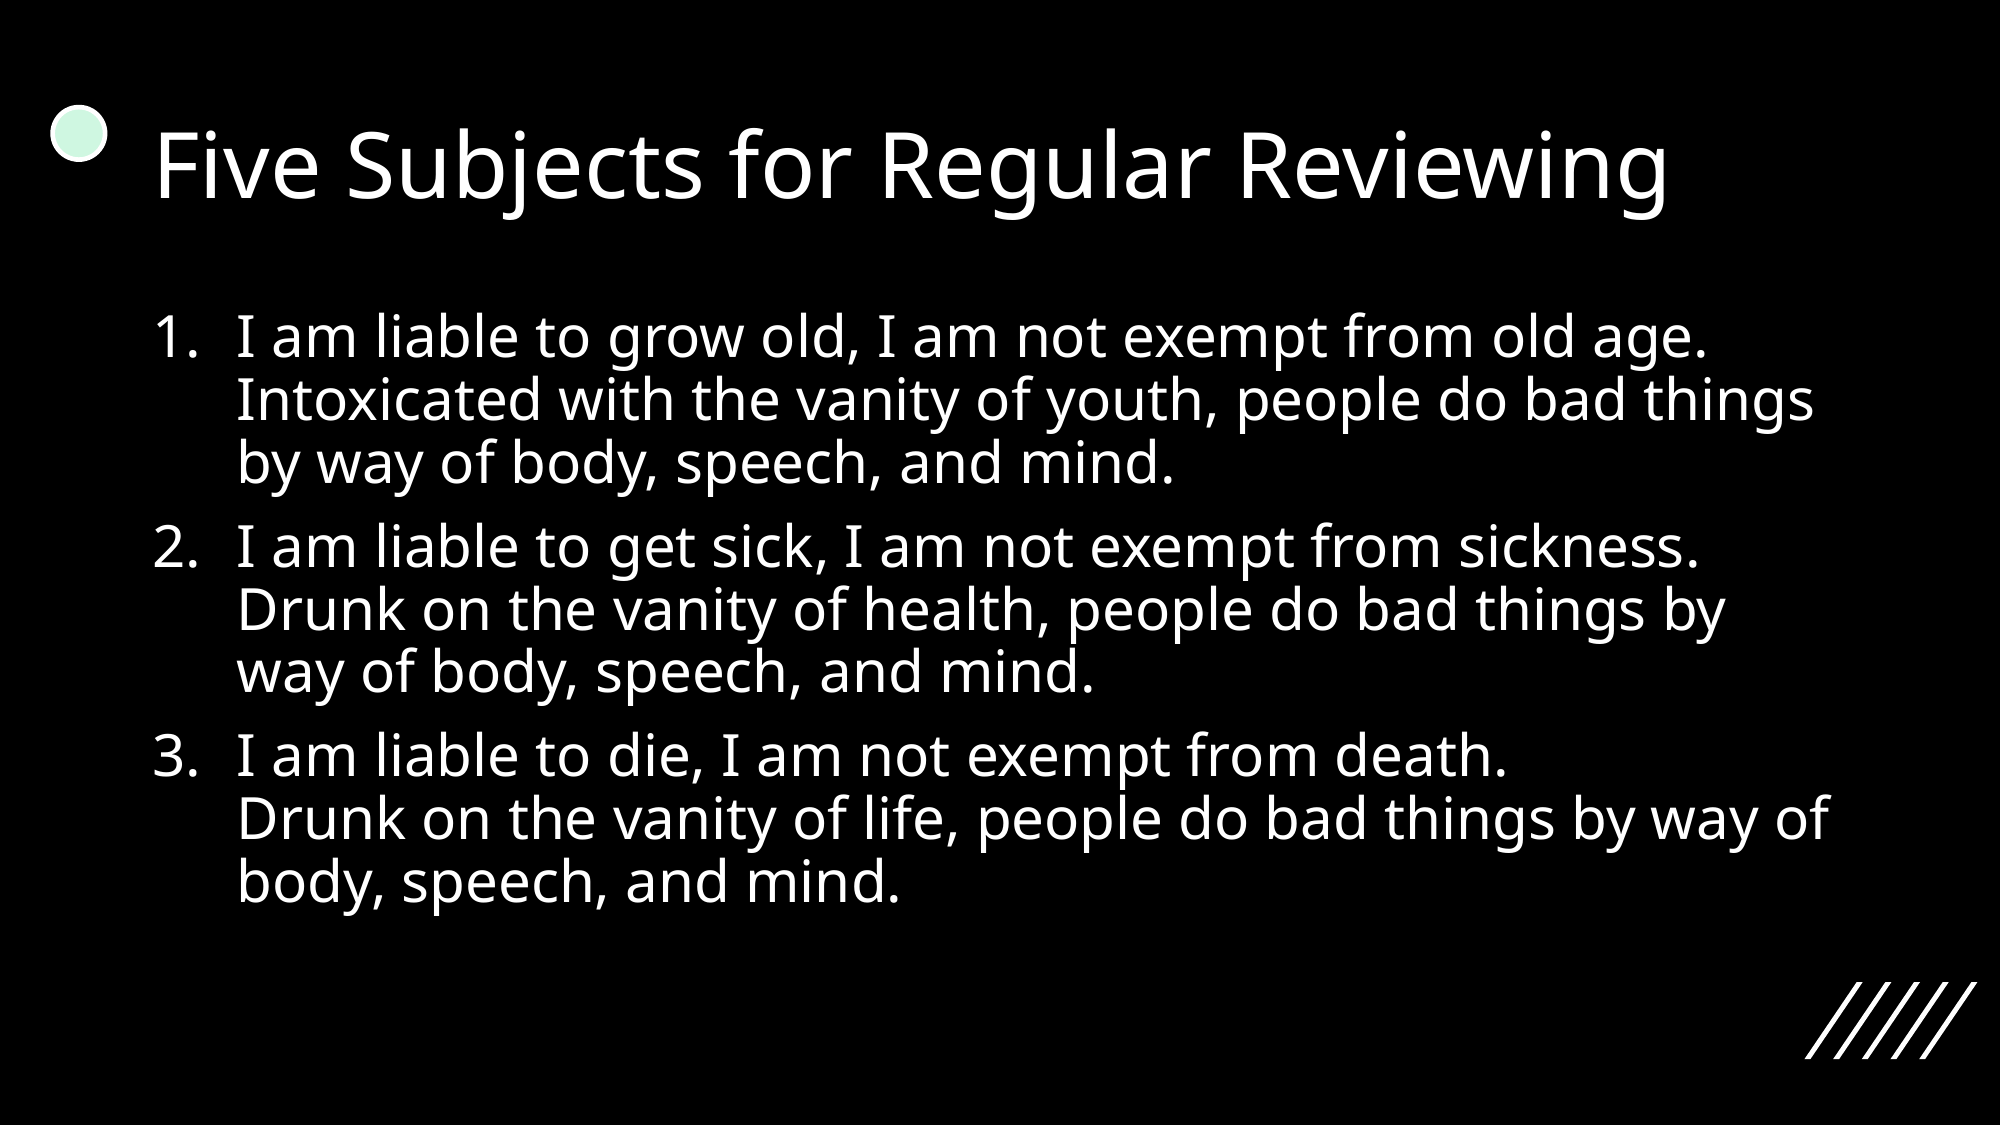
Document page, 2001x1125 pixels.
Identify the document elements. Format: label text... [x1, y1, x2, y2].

title Five Subjects for Regular Reviewing [137, 59, 1863, 278]
list I am liable to grow old, I am not exempt from old age. Intoxicated with the vanity of youth, people do bad things by way of body, speech, and mind. I am liable to get sick, I am not exempt from sickness. Drunk on the vanity of health, people do bad things by way of body, speech, and mind. I am liable to die, I am not exempt from death. Drunk on the vanity of life, people do bad things by way of body, speech, and mind. [137, 299, 1863, 1014]
